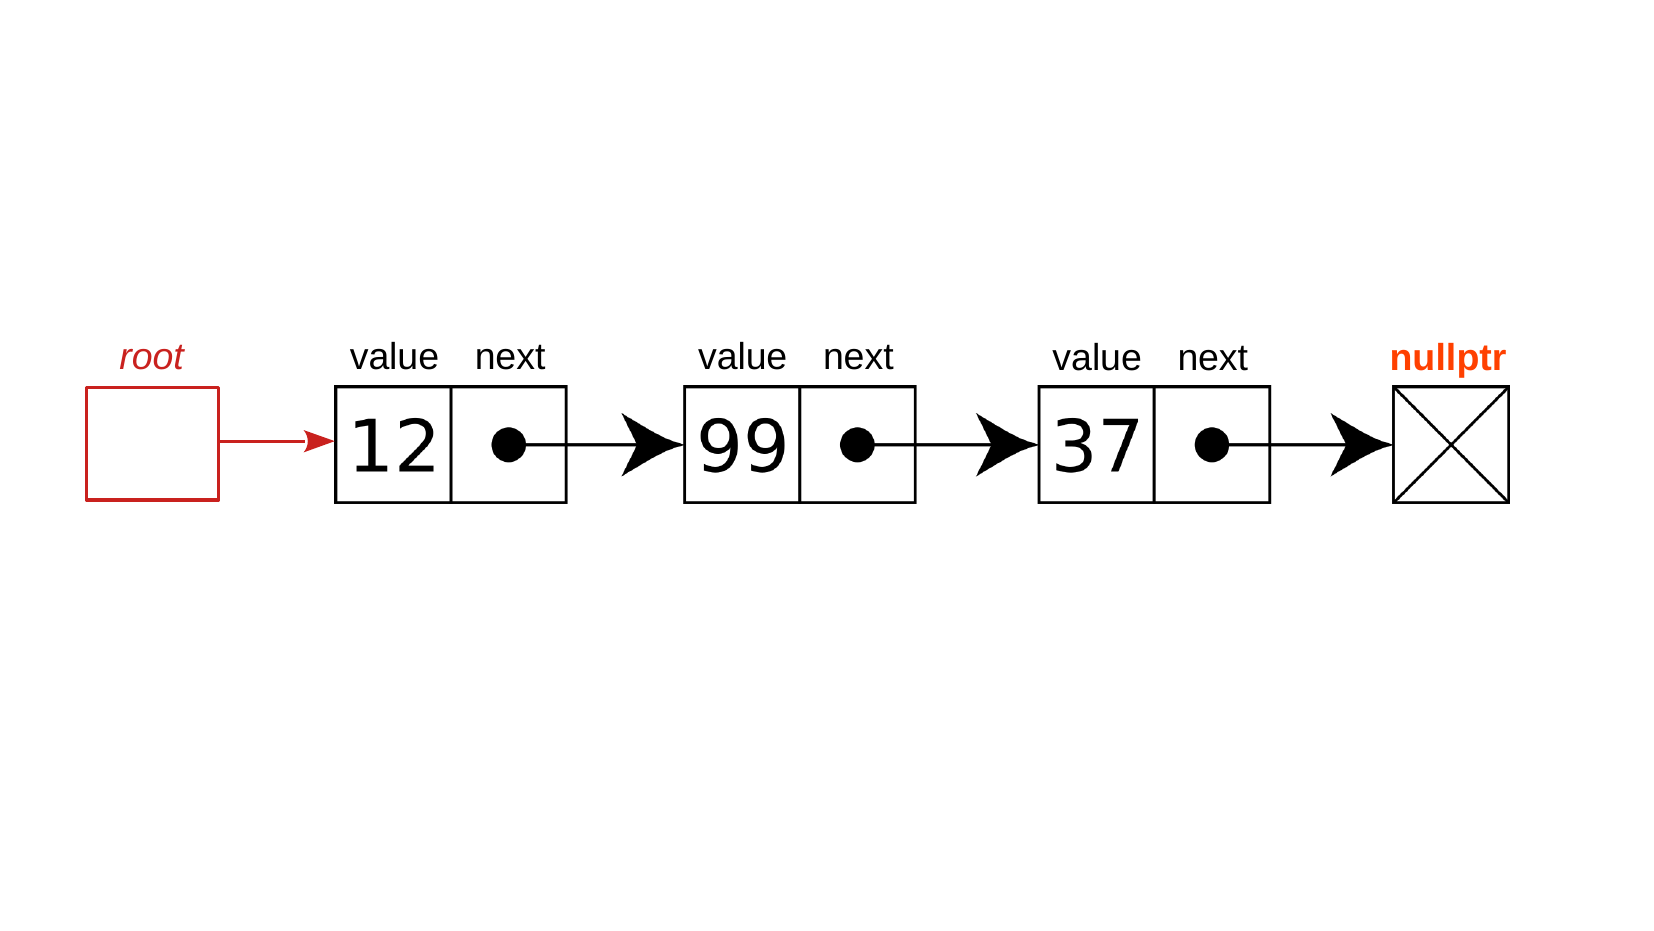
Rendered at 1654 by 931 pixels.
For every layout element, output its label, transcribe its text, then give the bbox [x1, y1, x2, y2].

text_box next [1156, 328, 1269, 386]
text_box value [334, 328, 454, 386]
text_box next [802, 328, 915, 386]
text_box value [683, 328, 802, 386]
picture [334, 385, 1510, 504]
text_box nullptr [1359, 328, 1537, 386]
text_box value [1037, 328, 1156, 386]
text_box next [454, 328, 567, 386]
text_box root [68, 328, 236, 428]
